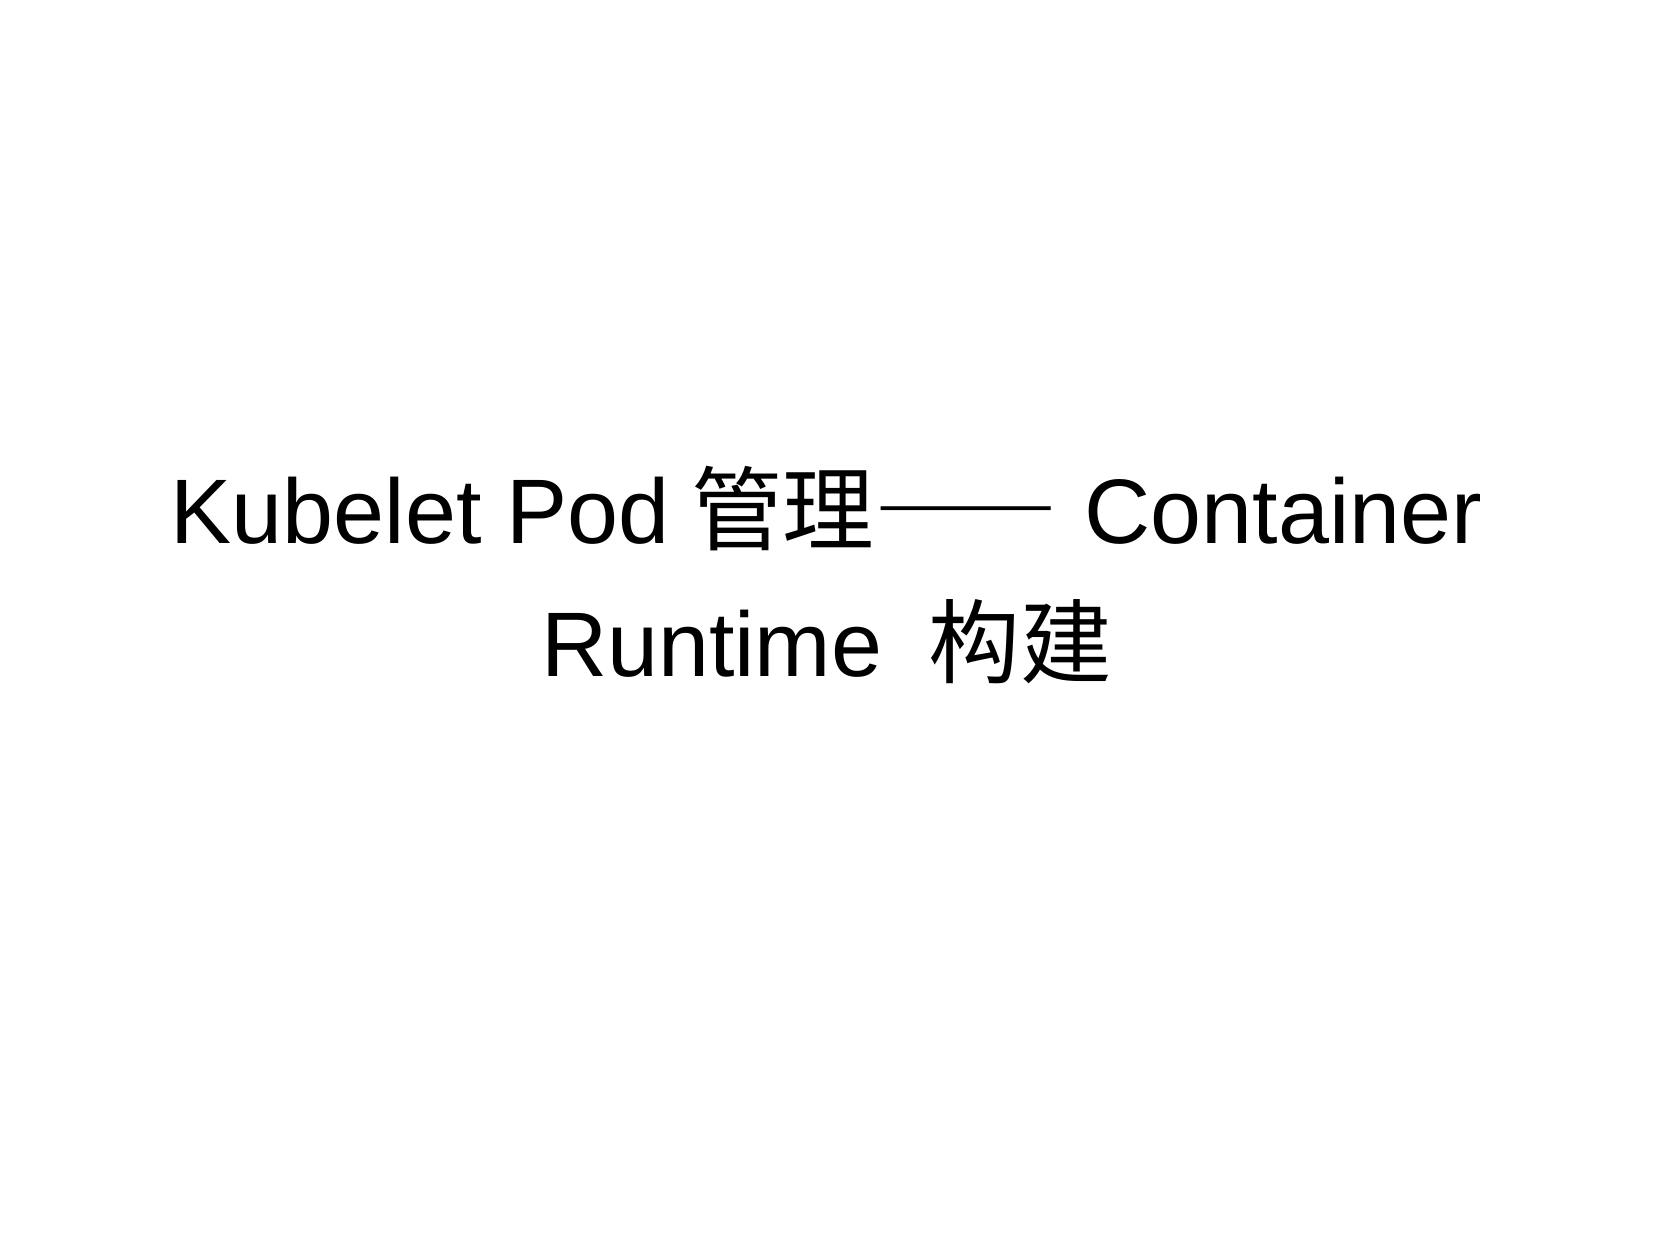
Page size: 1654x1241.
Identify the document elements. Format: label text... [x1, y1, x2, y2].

title Kubelet Pod管理——Container Runtime 构建 [82, 421, 1571, 718]
